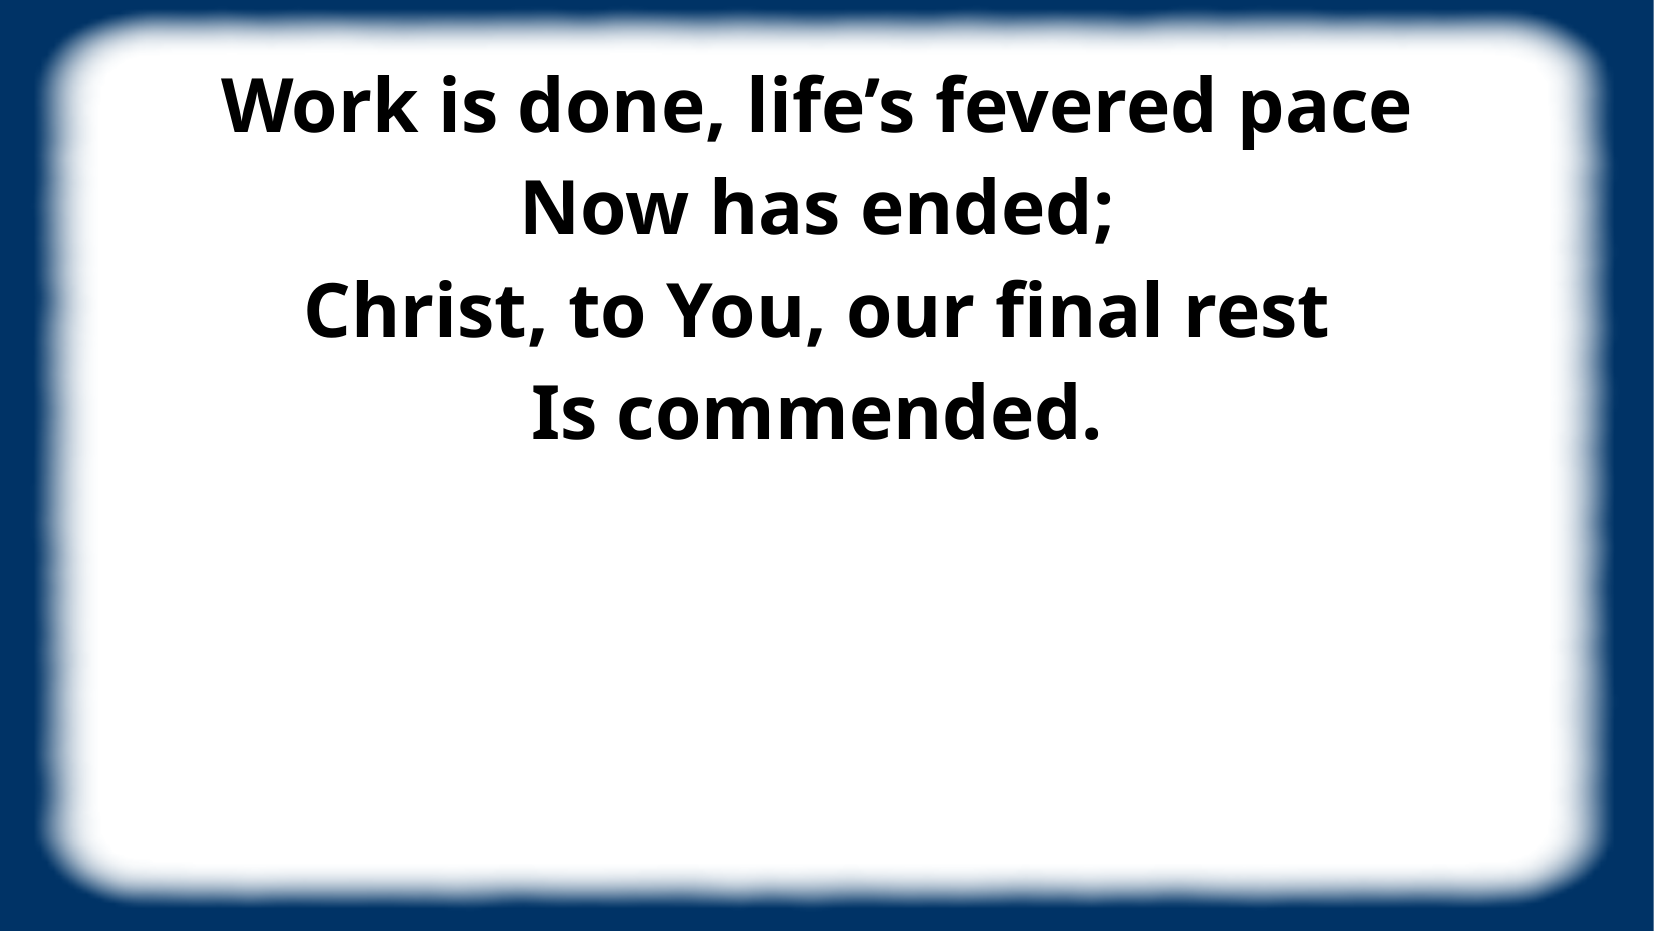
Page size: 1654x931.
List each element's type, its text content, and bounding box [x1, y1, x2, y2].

picture [0, 0, 1654, 931]
text_box Work is done, life’s fevered pace Now has ended; Christ, to You, our final rest Is commended. [90, 45, 1546, 460]
